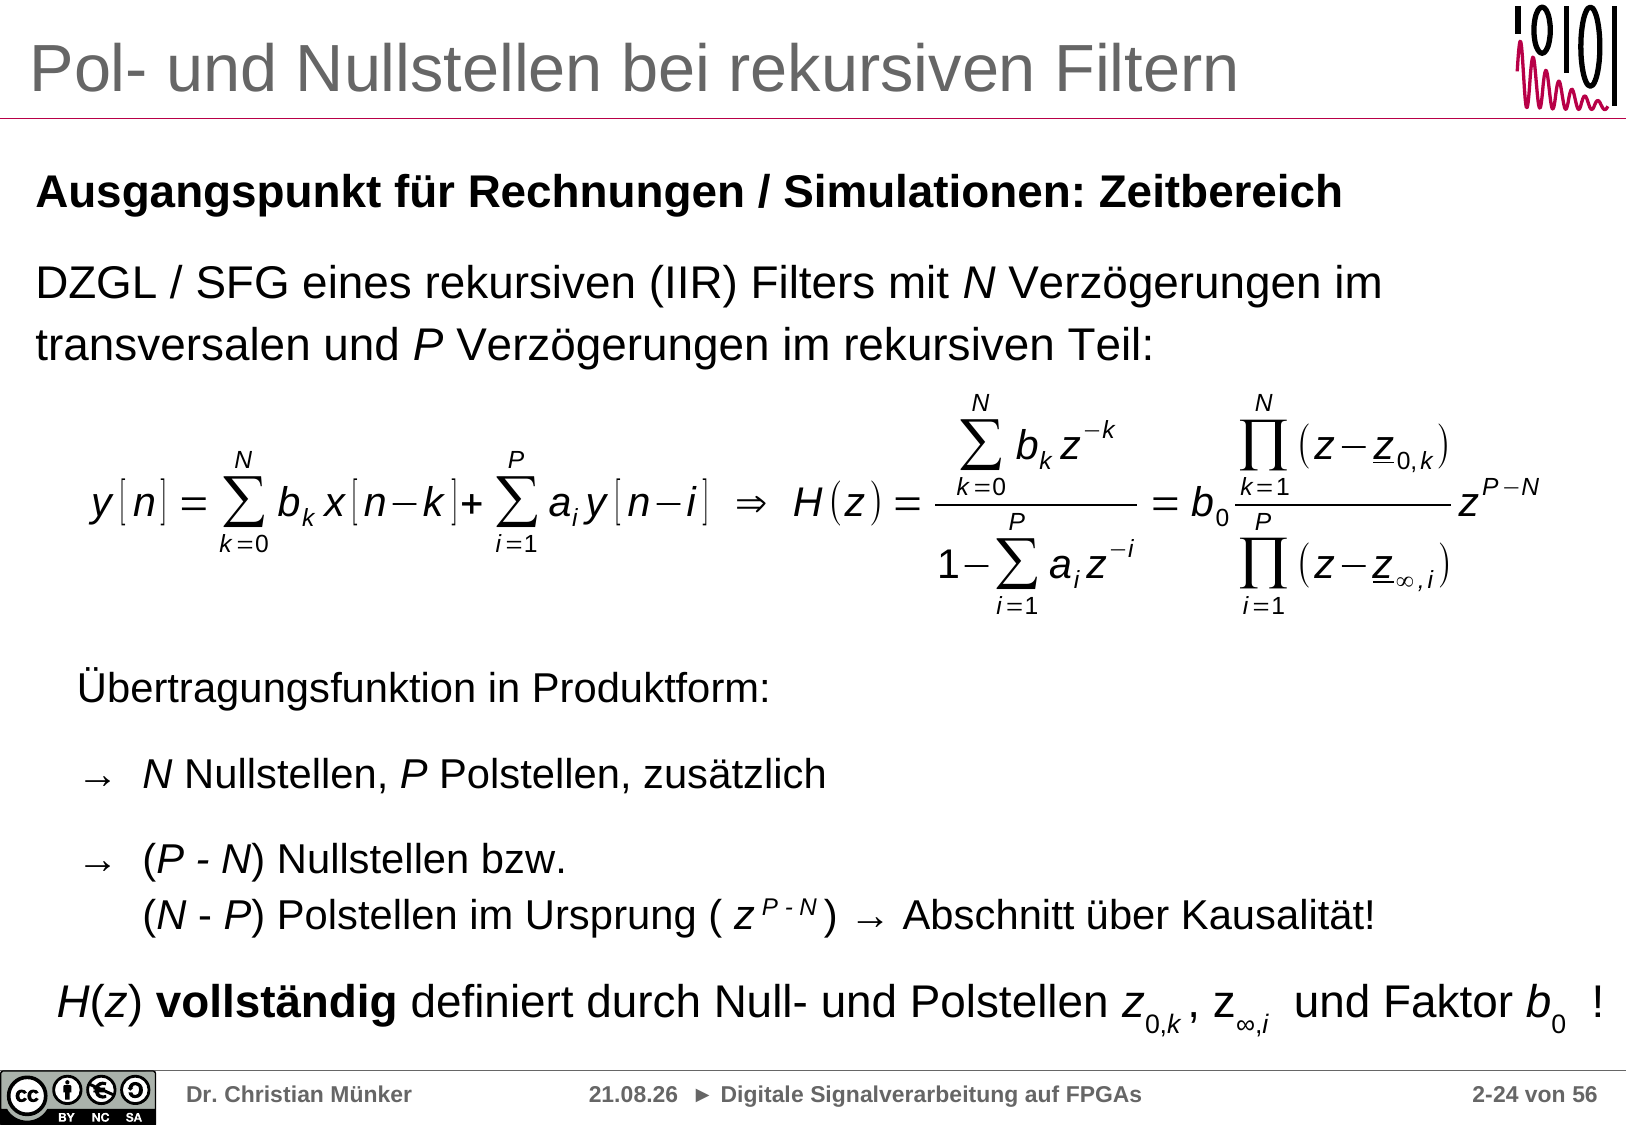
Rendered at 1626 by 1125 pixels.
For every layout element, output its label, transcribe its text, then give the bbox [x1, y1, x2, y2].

title Pol- und Nullstellen bei rekursiven Filtern [0, 0, 1459, 142]
list Übertragungsfunktion in Produktform: → N Nullstellen, P Polstellen, zusätzlich → (P - N) Nullstellen bzw. (N - P) Polstellen im Ursprung ( z P - N ) → Abschnitt über Kausalität! [76, 655, 1548, 987]
picture [1511, 0, 1624, 113]
text_box Ausgangspunkt für Rechnungen / Simulationen: Zeitbereich DZGL / SFG eines rekursiven (IIR) Filters mit N Verzögerungen im transversalen und P Verzögerungen im rekursiven Teil: [35, 155, 1597, 361]
chart [83, 388, 1546, 621]
text_box H(z) vollständig definiert durch Null- und Polstellen z0,k , z∞,i und Faktor b0 ! [56, 964, 1619, 1028]
